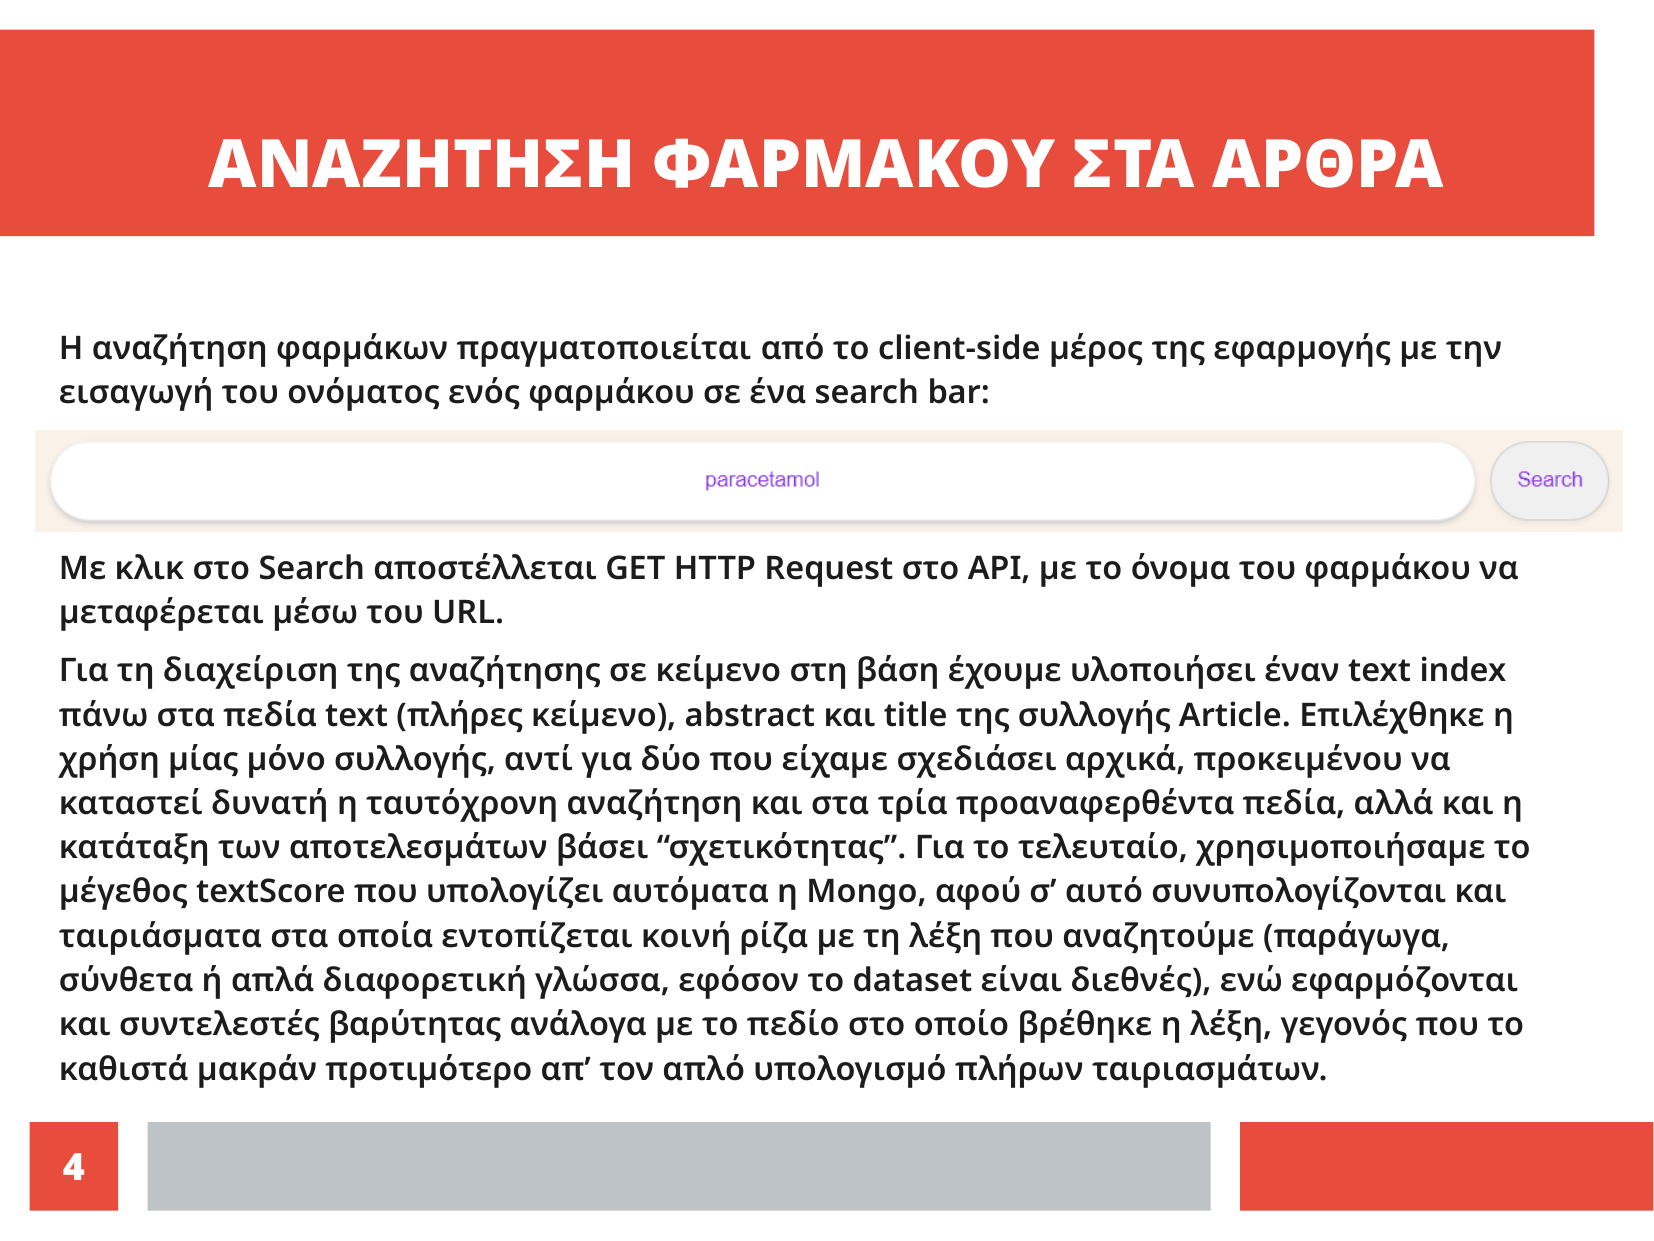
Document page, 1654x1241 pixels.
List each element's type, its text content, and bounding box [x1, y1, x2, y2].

list Η αναζήτηση φαρμάκων πραγματοποιείται από το client-side μέρος της εφαρμογής με την εισαγωγή του ονόματος ενός φαρμάκου σε ένα search bar: Με κλικ στο Search αποστέλλεται GET HTTP Request στο API, με το όνομα του φαρμάκου να μεταφέρεται μέσω του URL. Για τη διαχείριση της αναζήτησης σε κείμενο στη βάση έχουμε υλοποιήσει έναν text index πάνω στα πεδία text (πλήρες κείμενο), abstract και title της συλλογής Article. Επιλέχθηκε η χρήση μίας μόνο συλλογής, αντί για δύο που είχαμε σχεδιάσει αρχικά, προκειμένου να καταστεί δυνατή η ταυτόχρονη αναζήτηση και στα τρία προαναφερθέντα πεδία, αλλά και η κατάταξη των αποτελεσμάτων βάσει “σχετικότητας”. Για το τελευταίο, χρησιμοποιήσαμε το μέγεθος textScore που υπολογίζει αυτόματα η Mongo, αφού σ’ αυτό συνυπολογίζονται και ταιριάσματα στα οποία εντοπίζεται κοινή ρίζα με τη λέξη που αναζητούμε (παράγωγα, σύνθετα ή απλά διαφορετική γλώσσα, εφόσον το dataset είναι διεθνές), ενώ εφαρμόζονται και συντελεστές βαρύτητας ανάλογα με το πεδίο στο οποίο βρέθηκε η λέξη, γεγονός που το καθιστά μακράν προτιμότερο απ’ τον απλό υπολογισμό πλήρων ταιριασμάτων. [59, 324, 1565, 430]
title ΑΝΑΖΗΤΗΣΗ ΦΑΡΜΑΚΟΥ ΣΤΑ ΑΡΘΡΑ [59, 59, 1595, 207]
list Η αναζήτηση φαρμάκων πραγματοποιείται από το client-side μέρος της εφαρμογής με την εισαγωγή του ονόματος ενός φαρμάκου σε ένα search bar: Με κλικ στο Search αποστέλλεται GET HTTP Request στο API, με το όνομα του φαρμάκου να μεταφέρεται μέσω του URL. Για τη διαχείριση της αναζήτησης σε κείμενο στη βάση έχουμε υλοποιήσει έναν text index πάνω στα πεδία text (πλήρες κείμενο), abstract και title της συλλογής Article. Επιλέχθηκε η χρήση μίας μόνο συλλογής, αντί για δύο που είχαμε σχεδιάσει αρχικά, προκειμένου να καταστεί δυνατή η ταυτόχρονη αναζήτηση και στα τρία προαναφερθέντα πεδία, αλλά και η κατάταξη των αποτελεσμάτων βάσει “σχετικότητας”. Για το τελευταίο, χρησιμοποιήσαμε το μέγεθος textScore που υπολογίζει αυτόματα η Mongo, αφού σ’ αυτό συνυπολογίζονται και ταιριάσματα στα οποία εντοπίζεται κοινή ρίζα με τη λέξη που αναζητούμε (παράγωγα, σύνθετα ή απλά διαφορετική γλώσσα, εφόσον το dataset είναι διεθνές), ενώ εφαρμόζονται και συντελεστές βαρύτητας ανάλογα με το πεδίο στο οποίο βρέθηκε η λέξη, γεγονός που το καθιστά μακράν προτιμότερο απ’ τον απλό υπολογισμό πλήρων ταιριασμάτων. [59, 532, 1565, 1093]
picture [35, 430, 1623, 532]
